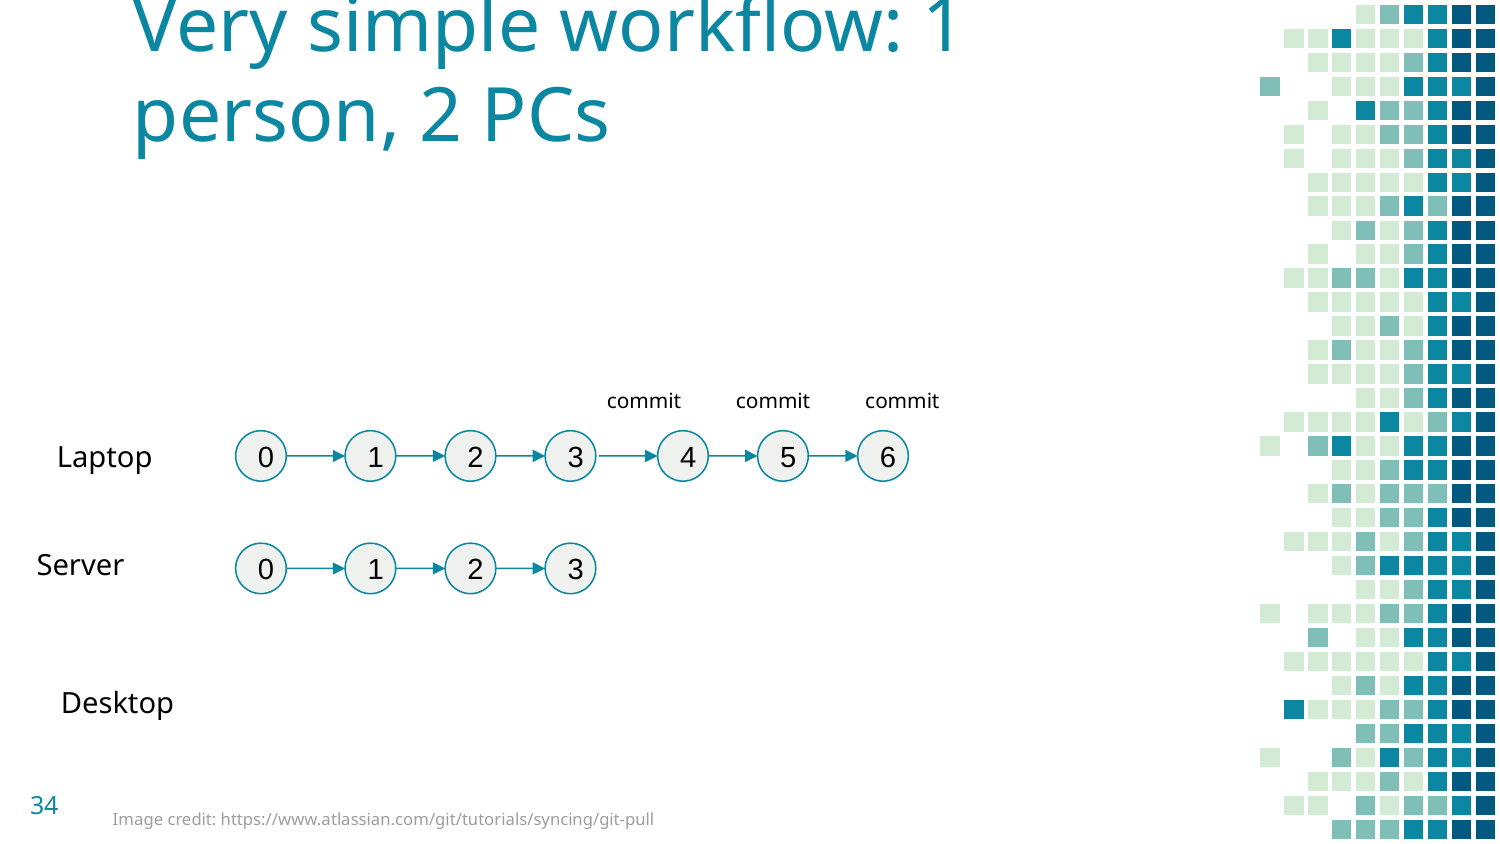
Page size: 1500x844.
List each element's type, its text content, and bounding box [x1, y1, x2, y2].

text_box 0 [235, 543, 287, 594]
text_box 1 [345, 430, 396, 482]
text_box 3 [545, 430, 596, 482]
text_box 1 [345, 543, 396, 594]
text_box 3 [545, 543, 596, 594]
text_box Server [21, 531, 206, 597]
text_box Laptop [41, 423, 226, 489]
text_box 0 [235, 430, 287, 482]
text_box Desktop [45, 668, 230, 734]
text_box 4 [657, 430, 709, 482]
text_box 6 [857, 430, 909, 482]
text_box 5 [757, 430, 809, 482]
text_box commit commit commit [591, 373, 967, 429]
title Very simple workflow: 1 person, 2 PCs [117, 121, 1227, 262]
text_box 2 [445, 543, 496, 594]
text_box 2 [445, 430, 496, 482]
slide_number <number> [15, 774, 105, 839]
text_box Image credit: https://www.atlassian.com/git/tutorials/syncing/git-pull [97, 793, 793, 844]
